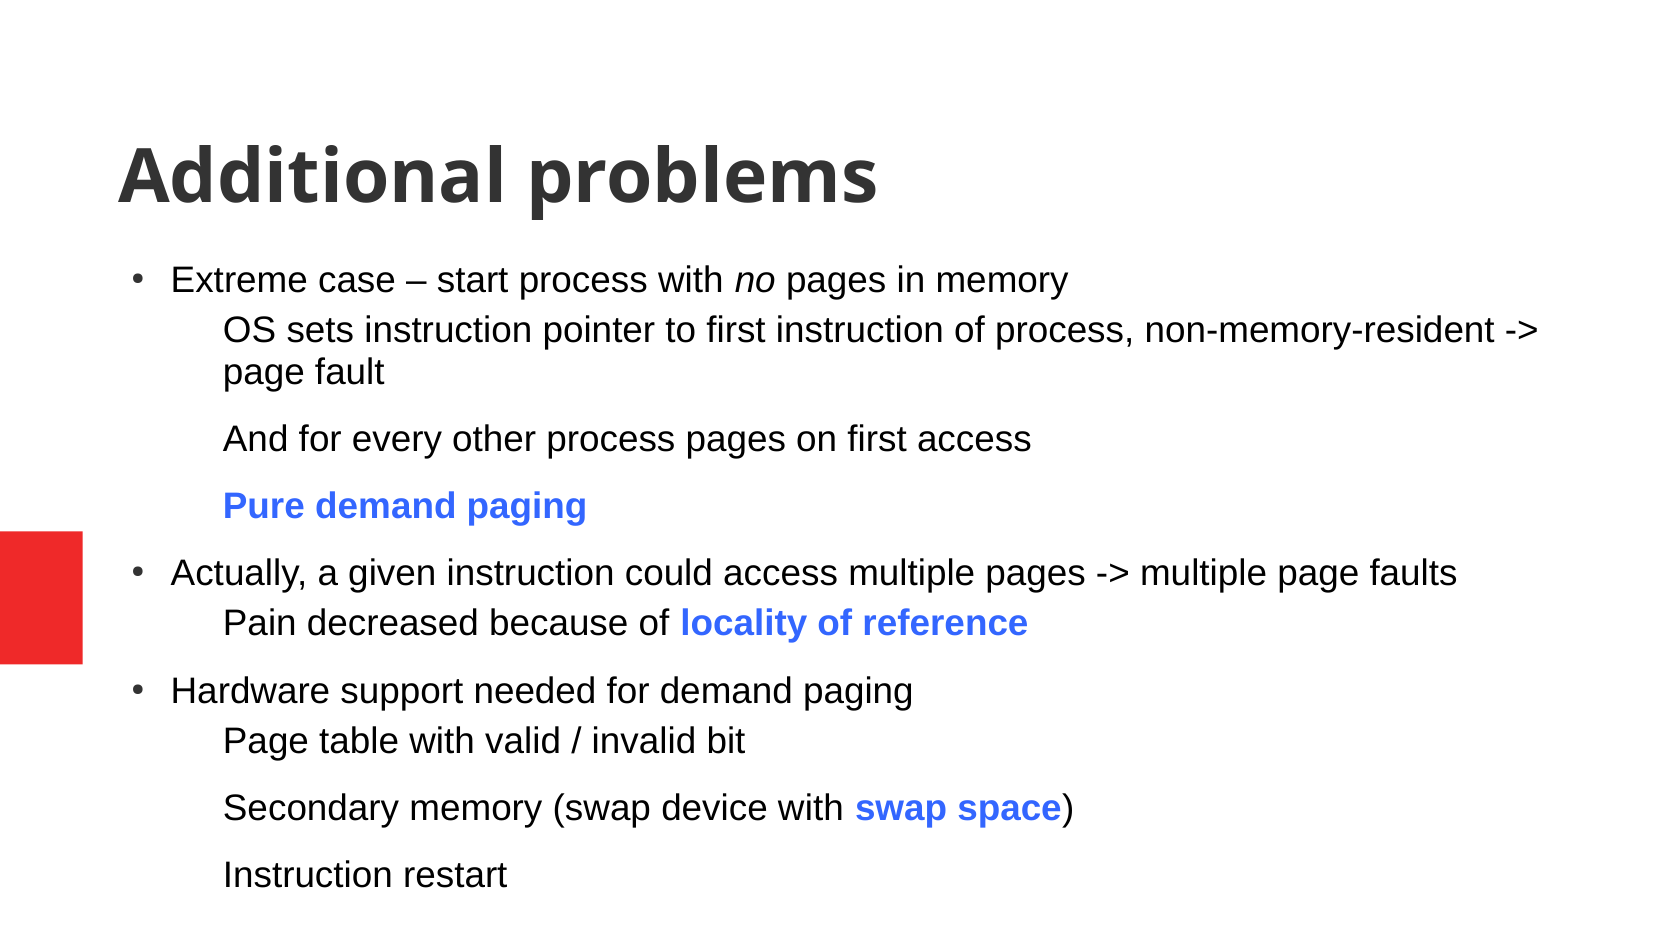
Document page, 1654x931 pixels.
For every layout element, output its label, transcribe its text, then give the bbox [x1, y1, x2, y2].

list Extreme case – start process with no pages in memory OS sets instruction pointer to first instruction of process, non-memory-resident -> page fault And for every other process pages on first access Pure demand paging Actually, a given instruction could access multiple pages -> multiple page faults Pain decreased because of locality of reference Hardware support needed for demand paging Page table with valid / invalid bit Secondary memory (swap device with swap space) Instruction restart [118, 259, 1548, 898]
title Additional problems [118, 85, 1524, 259]
